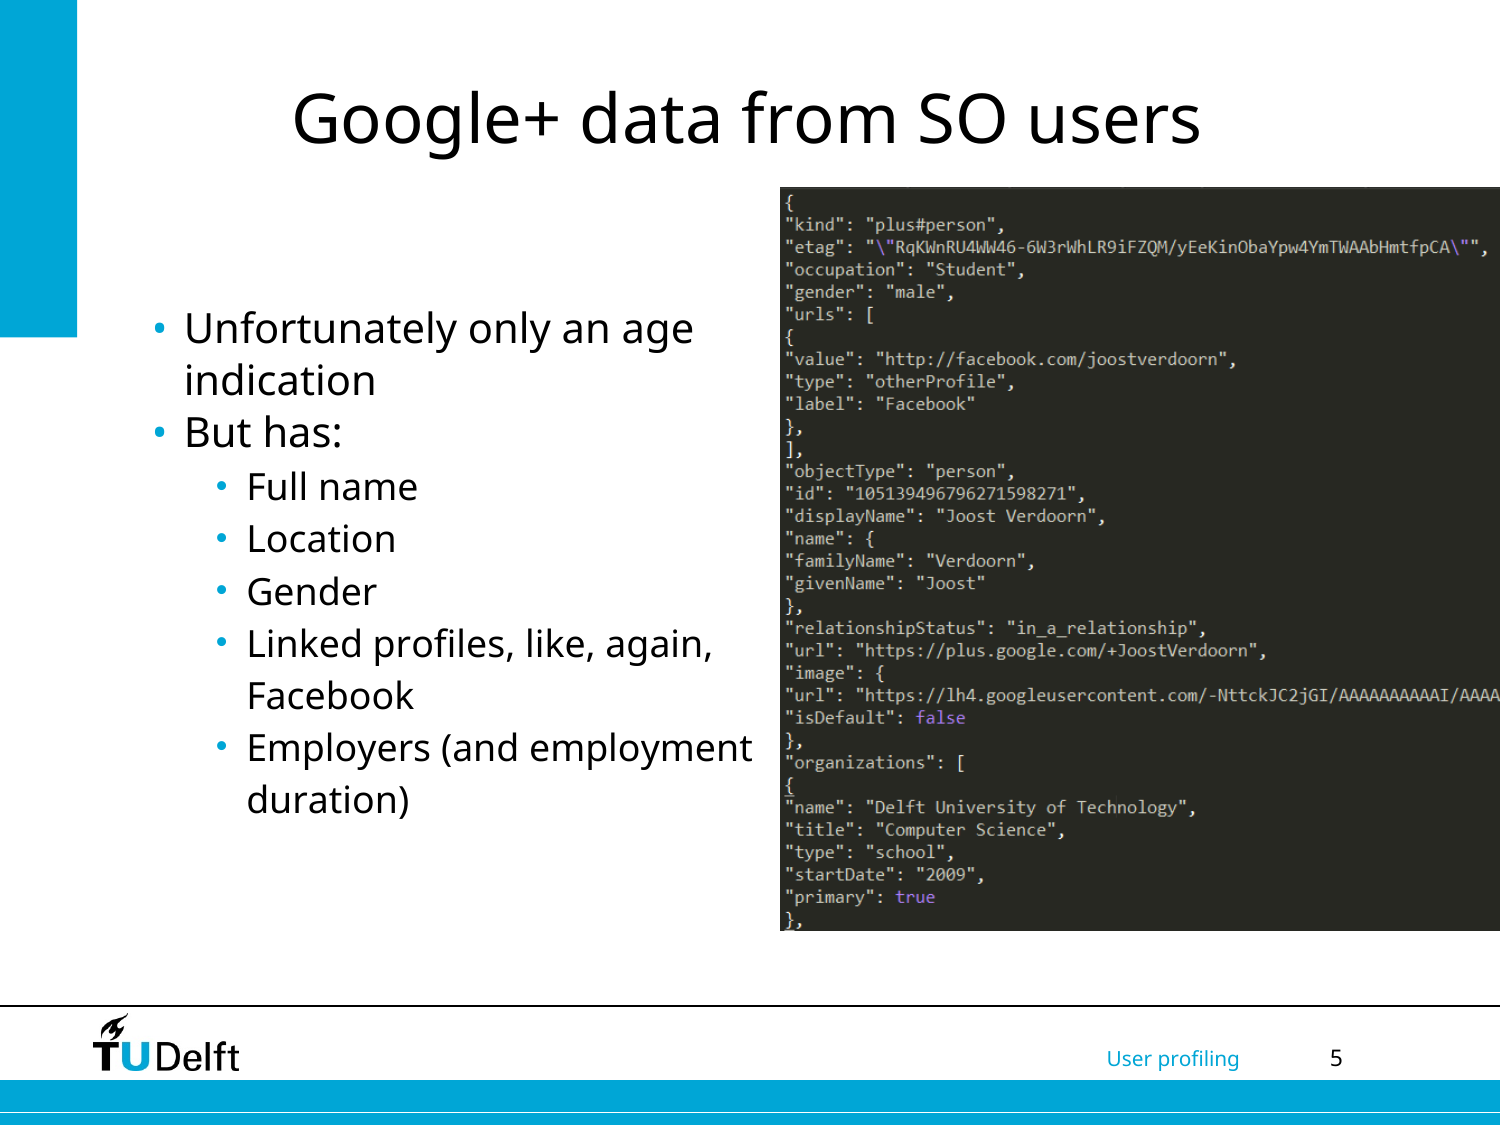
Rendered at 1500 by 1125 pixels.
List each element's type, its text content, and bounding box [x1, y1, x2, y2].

title Google+ data from SO users [150, 74, 1326, 280]
picture [93, 1013, 239, 1071]
list Unfortunately only an age indication But has: Full name Location Gender Linked profiles, like, again, Facebook Employers (and employment duration) [151, 299, 780, 876]
picture [780, 187, 1500, 931]
